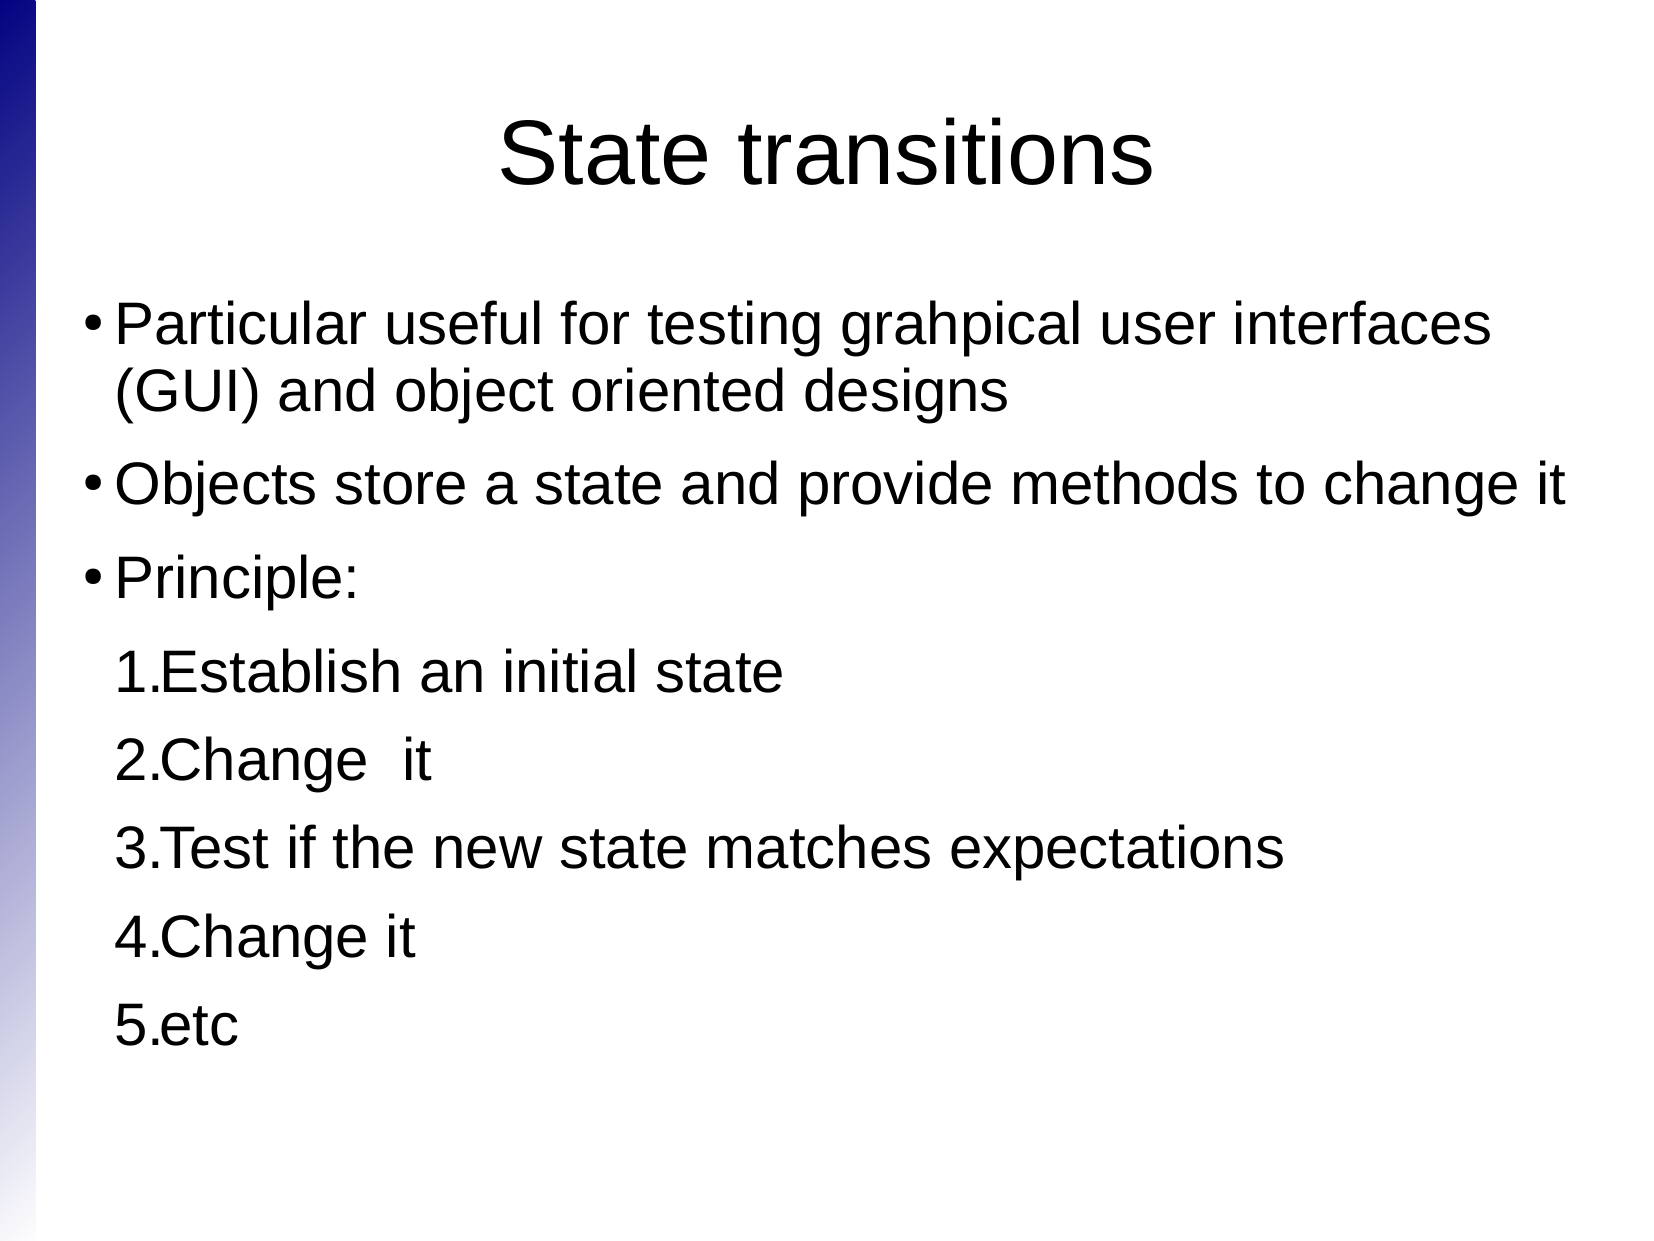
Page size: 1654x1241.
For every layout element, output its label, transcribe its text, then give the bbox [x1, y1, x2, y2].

title State transitions [82, 49, 1571, 257]
list Particular useful for testing grahpical user interfaces (GUI) and object oriented designs Objects store a state and provide methods to change it Principle: Establish an initial state Change it Test if the new state matches expectations Change it etc [82, 290, 1571, 1109]
